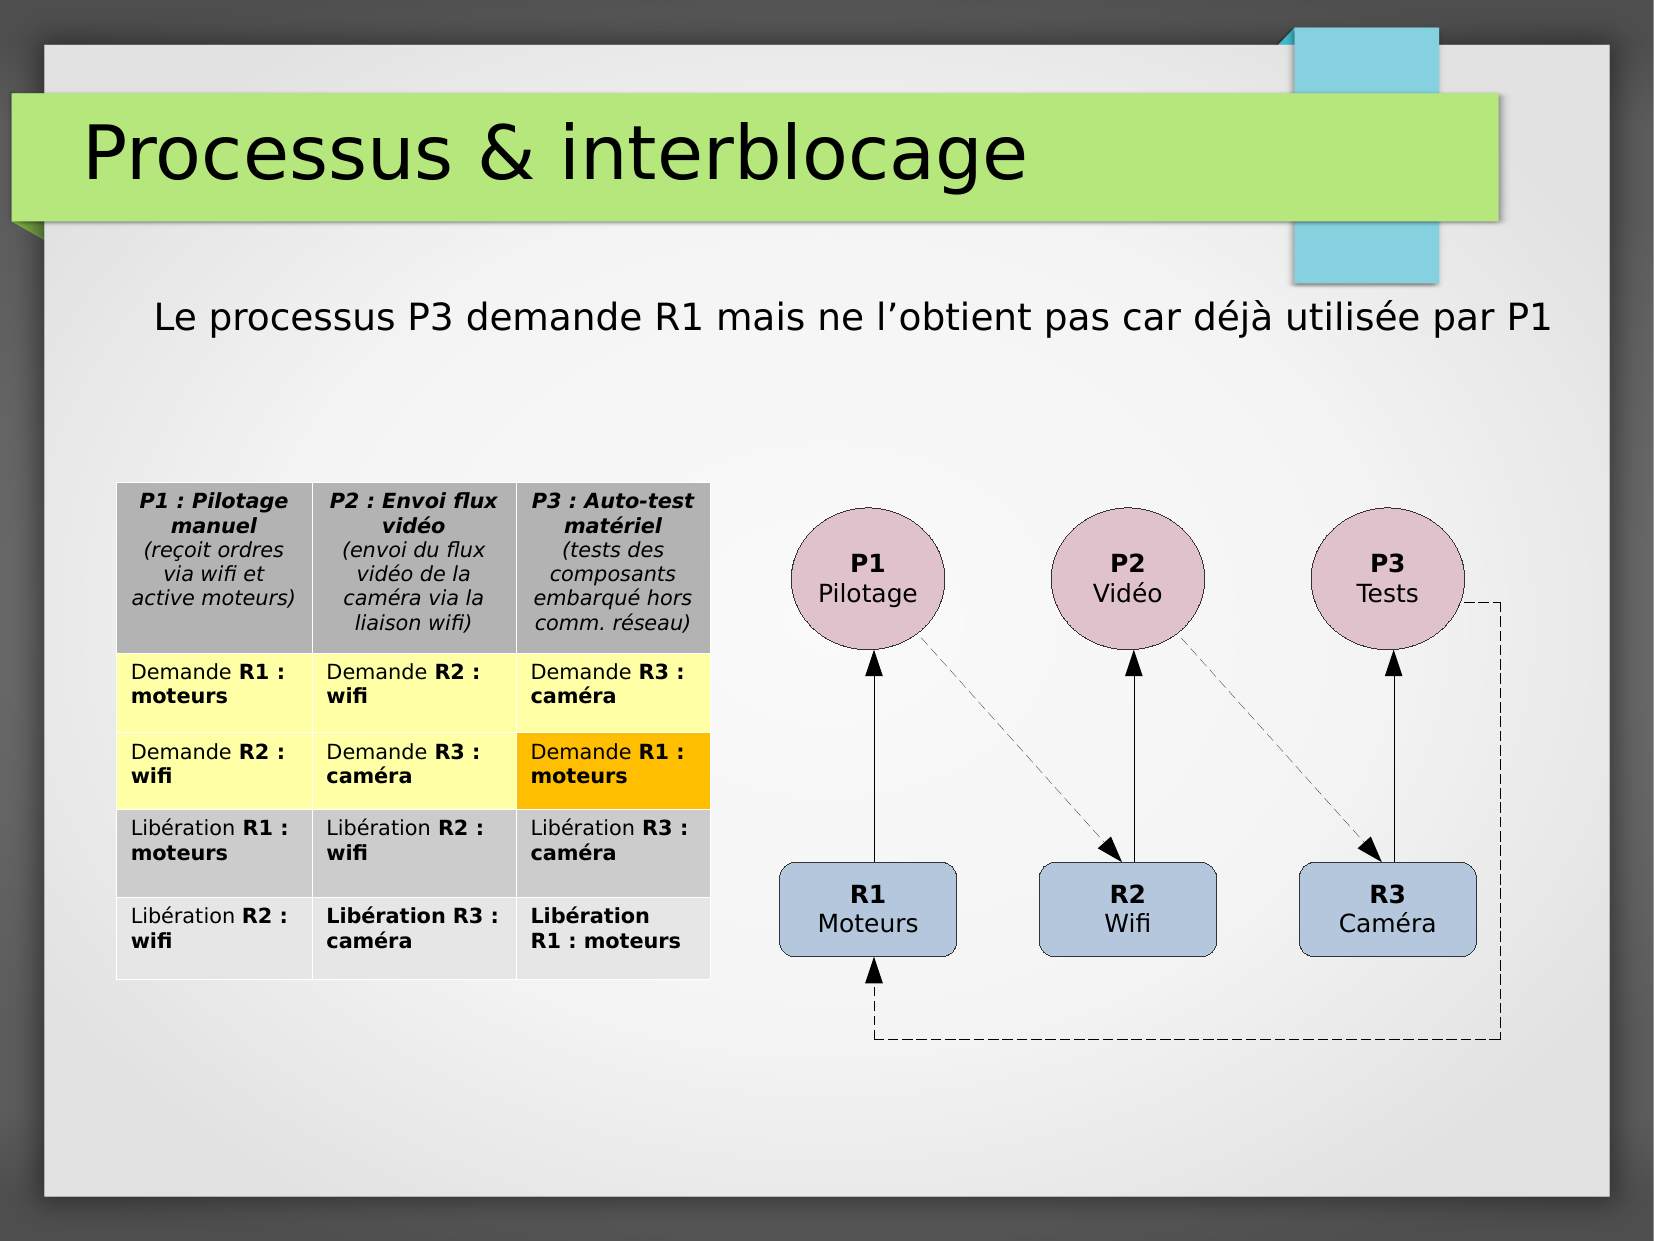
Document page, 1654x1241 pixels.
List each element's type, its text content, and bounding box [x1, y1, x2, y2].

text_box R1 Moteurs [779, 862, 957, 957]
table_header P3 : Auto-test matériel (tests des composants embarqué hors comm. réseau) [517, 483, 710, 653]
table_cell Demande R1 : moteurs [517, 733, 710, 809]
table_cell Libération R1 : moteurs [517, 898, 710, 979]
table_cell Demande R3 : caméra [517, 654, 710, 732]
table_cell Libération R1 : moteurs [117, 810, 312, 897]
table_cell Libération R2 : wifi [117, 898, 312, 979]
text_box P3 Tests [1311, 507, 1465, 650]
text_box R3 Caméra [1299, 862, 1477, 957]
table_cell Demande R1 : moteurs [117, 654, 312, 732]
picture [0, 0, 1654, 1241]
title Processus & interblocage [82, 94, 1264, 213]
list Le processus P3 demande R1 mais ne l’obtient pas car déjà utilisée par P1 [82, 295, 1571, 449]
table_cell Demande R2 : wifi [313, 654, 516, 732]
table_header P2 : Envoi flux vidéo (envoi du flux vidéo de la caméra via la liaison wifi) [313, 483, 516, 653]
table_header P1 : Pilotage manuel (reçoit ordres via wifi et active moteurs) [117, 483, 312, 653]
table_cell Libération R3 : caméra [517, 810, 710, 897]
text_box P2 Vidéo [1051, 507, 1205, 650]
table_cell Libération R3 : caméra [313, 898, 516, 979]
table_cell Demande R3 : caméra [313, 733, 516, 809]
text_box P1 Pilotage [791, 507, 945, 650]
table_cell Demande R2 : wifi [117, 733, 312, 809]
text_box R2 Wifi [1039, 862, 1217, 957]
table_cell Libération R2 : wifi [313, 810, 516, 897]
